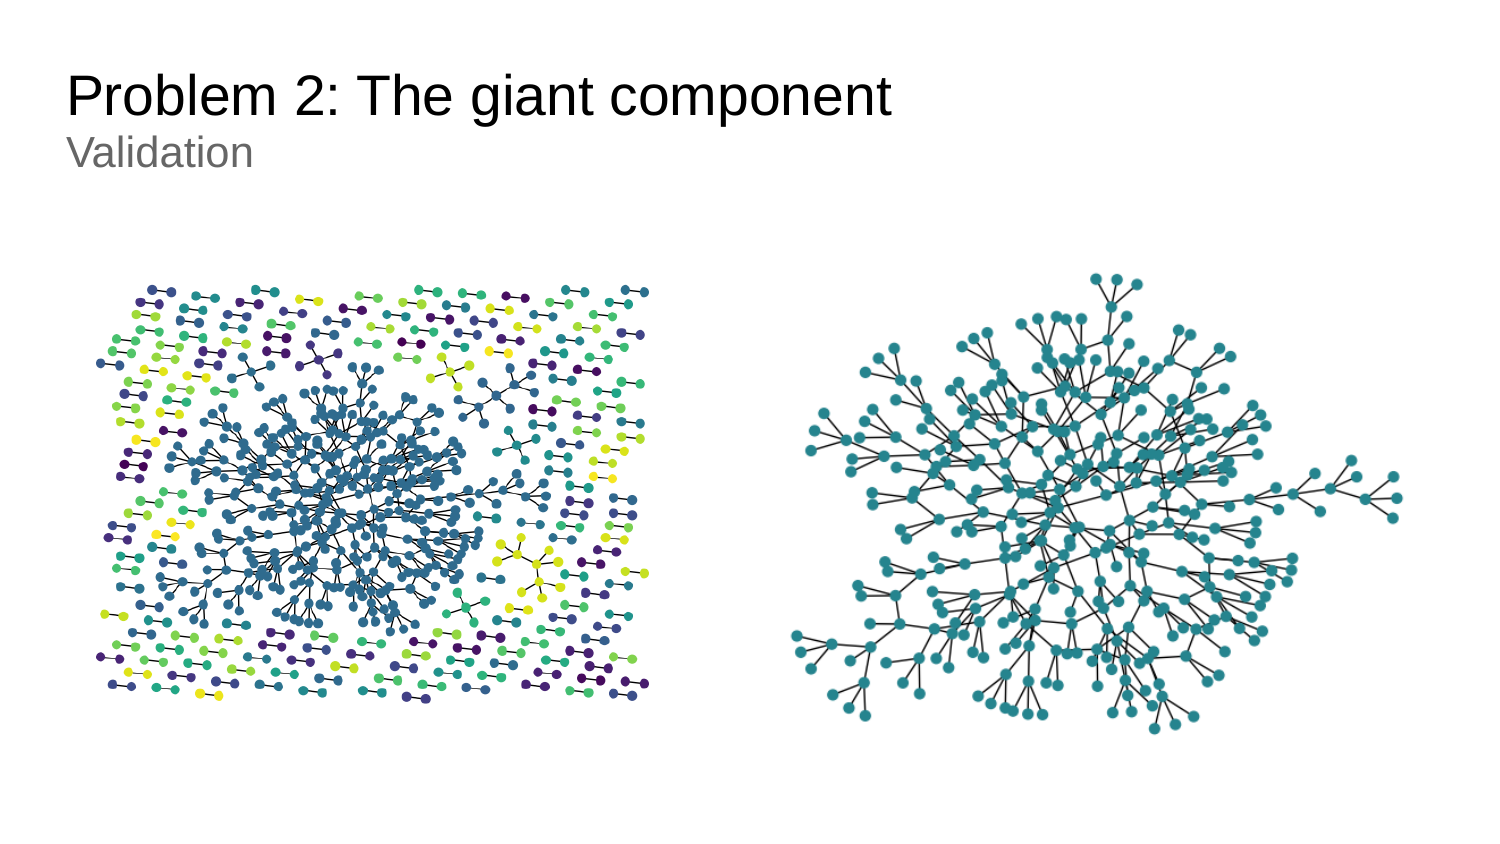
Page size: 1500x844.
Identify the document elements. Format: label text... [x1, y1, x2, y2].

picture [72, 269, 672, 719]
title Problem 2: The giant component Validation [51, 49, 1449, 193]
picture [734, 232, 1460, 776]
